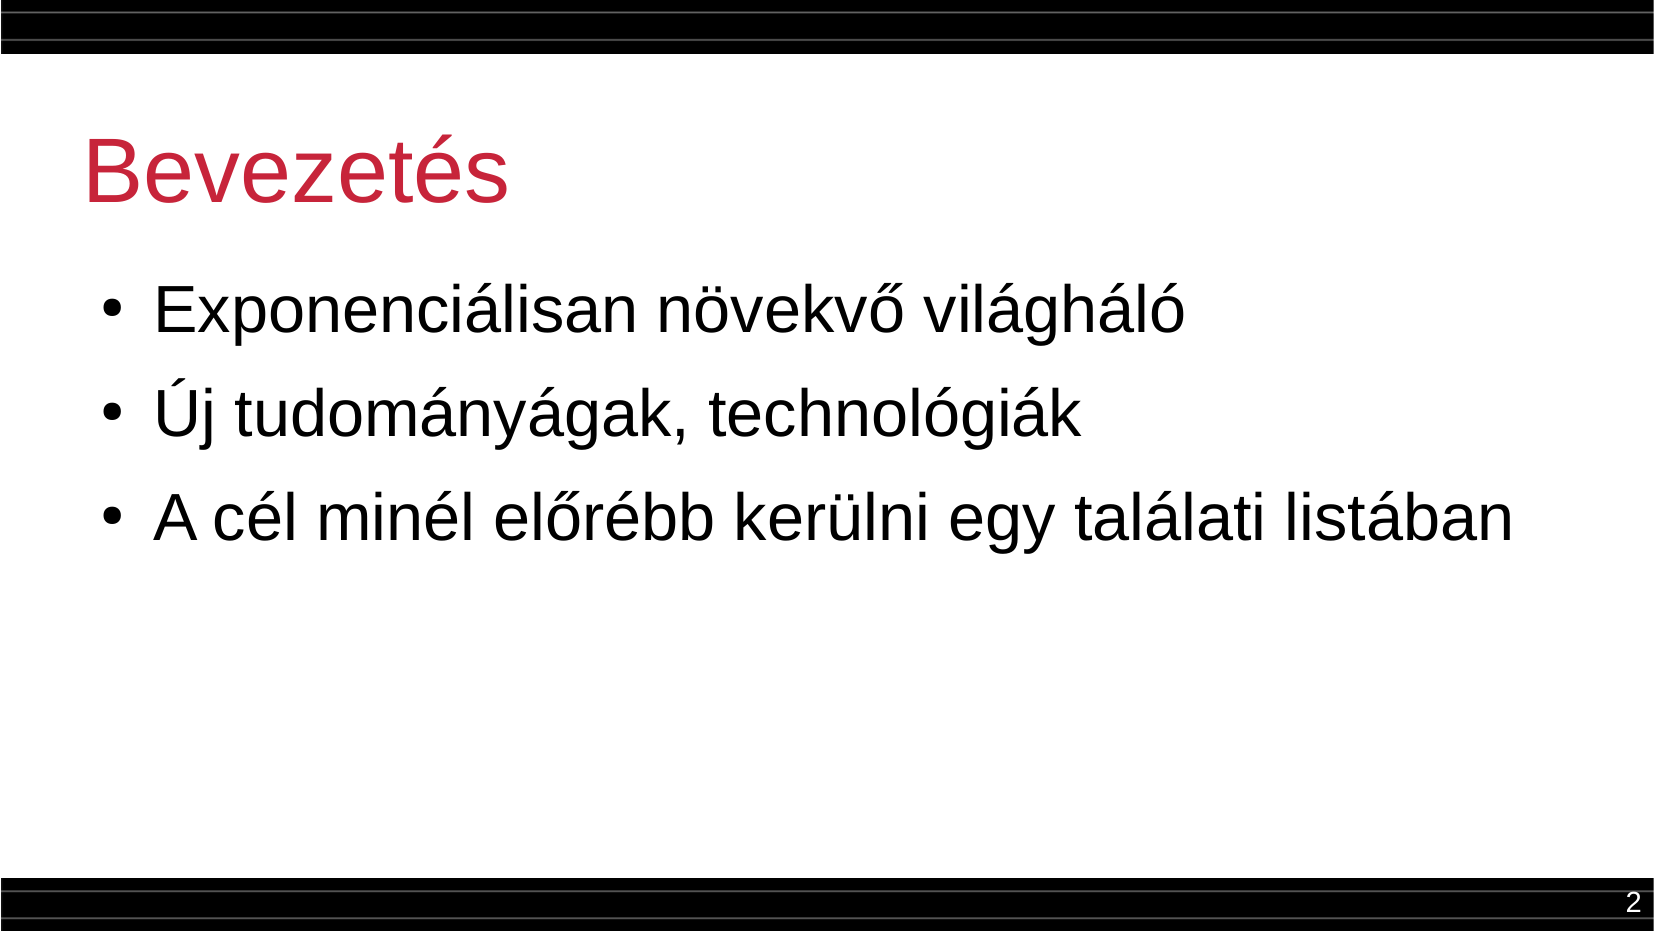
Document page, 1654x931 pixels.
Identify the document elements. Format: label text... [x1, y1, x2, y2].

picture [1, 0, 1654, 54]
picture [1, 878, 1654, 931]
list Exponenciálisan növekvő világháló Új tudományágak, technológiák A cél minél előrébb kerülni egy találati listában [82, 271, 1571, 851]
title Bevezetés [82, 92, 1571, 249]
